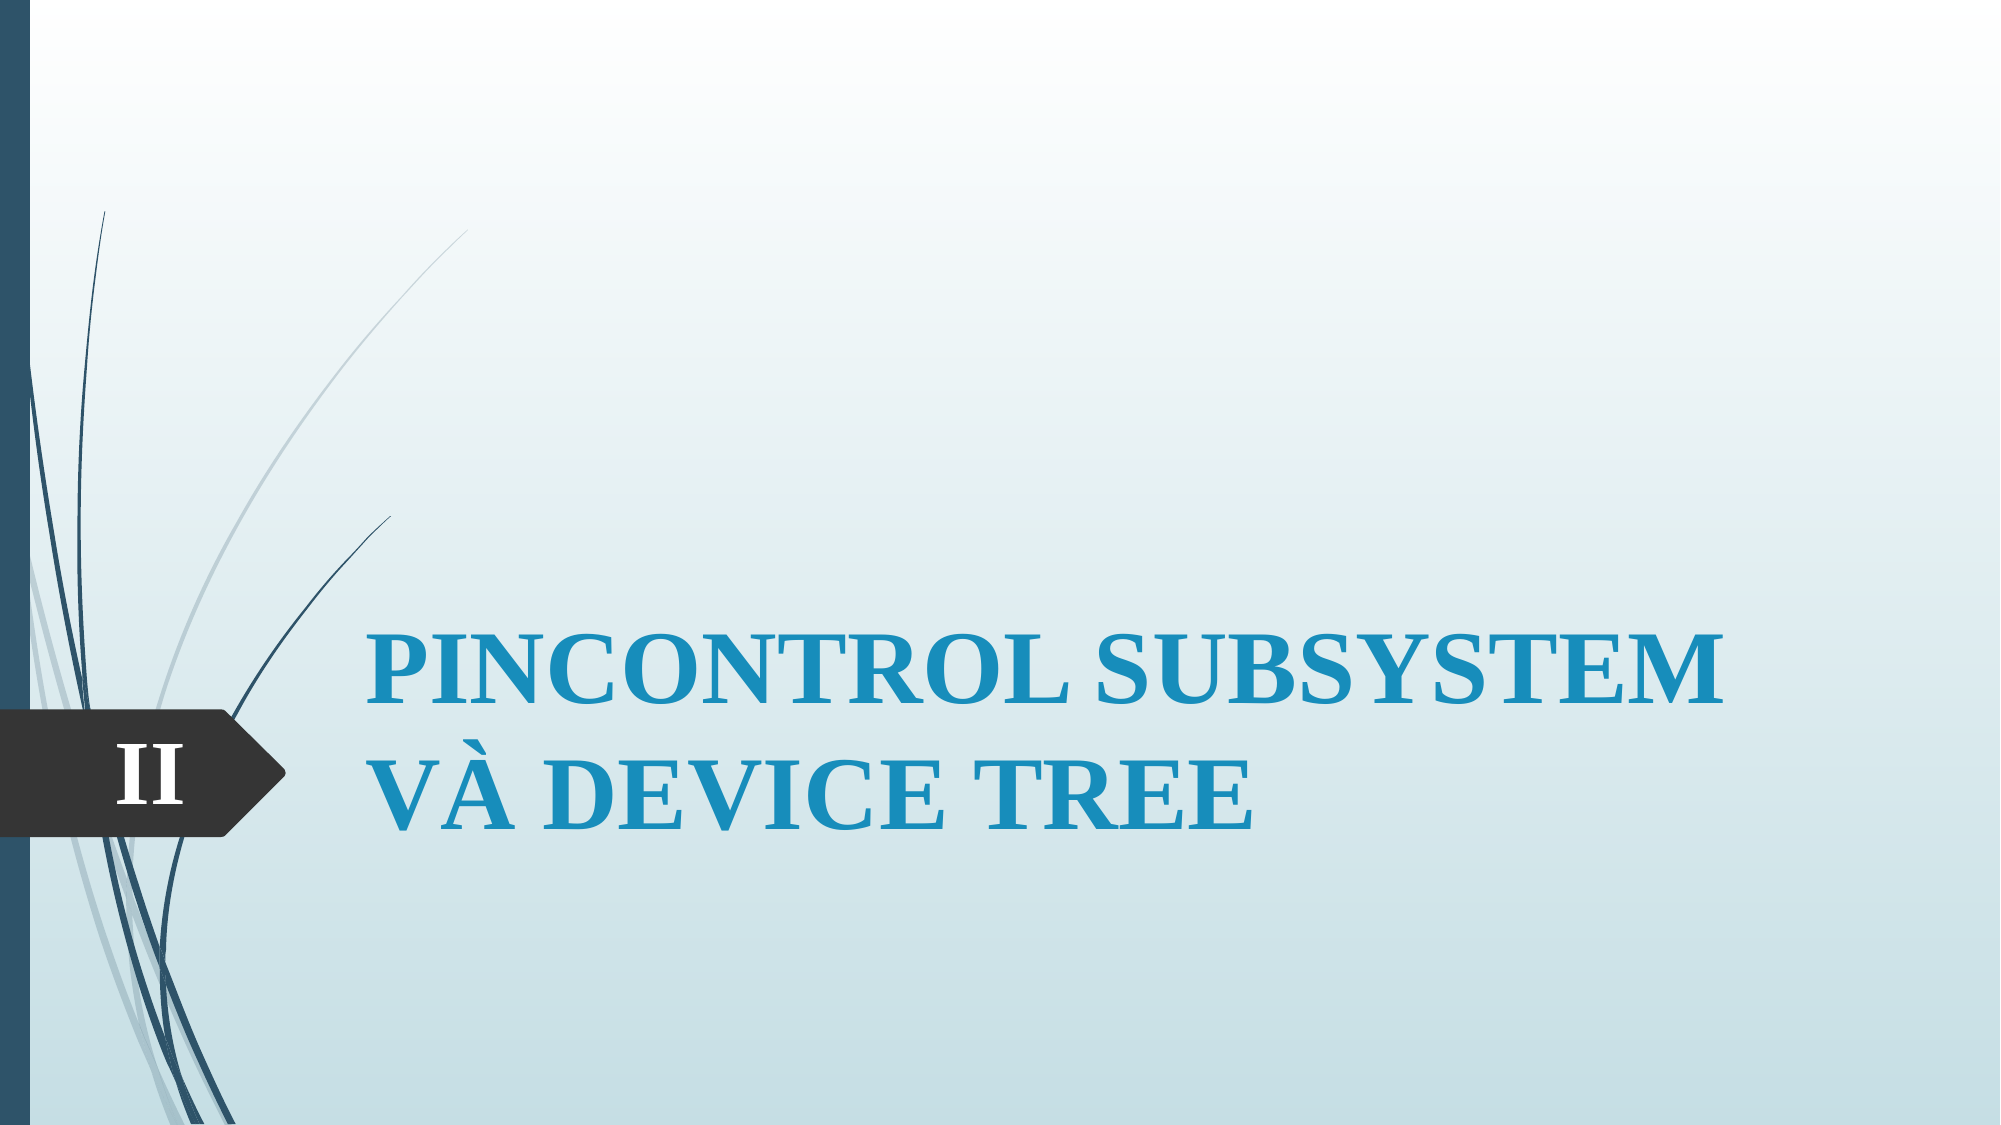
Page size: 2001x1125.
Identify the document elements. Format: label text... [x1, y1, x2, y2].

title PINCONTROL SUBSYSTEM VÀ DEVICE TREE [350, 486, 1813, 858]
text_box II [100, 705, 202, 830]
